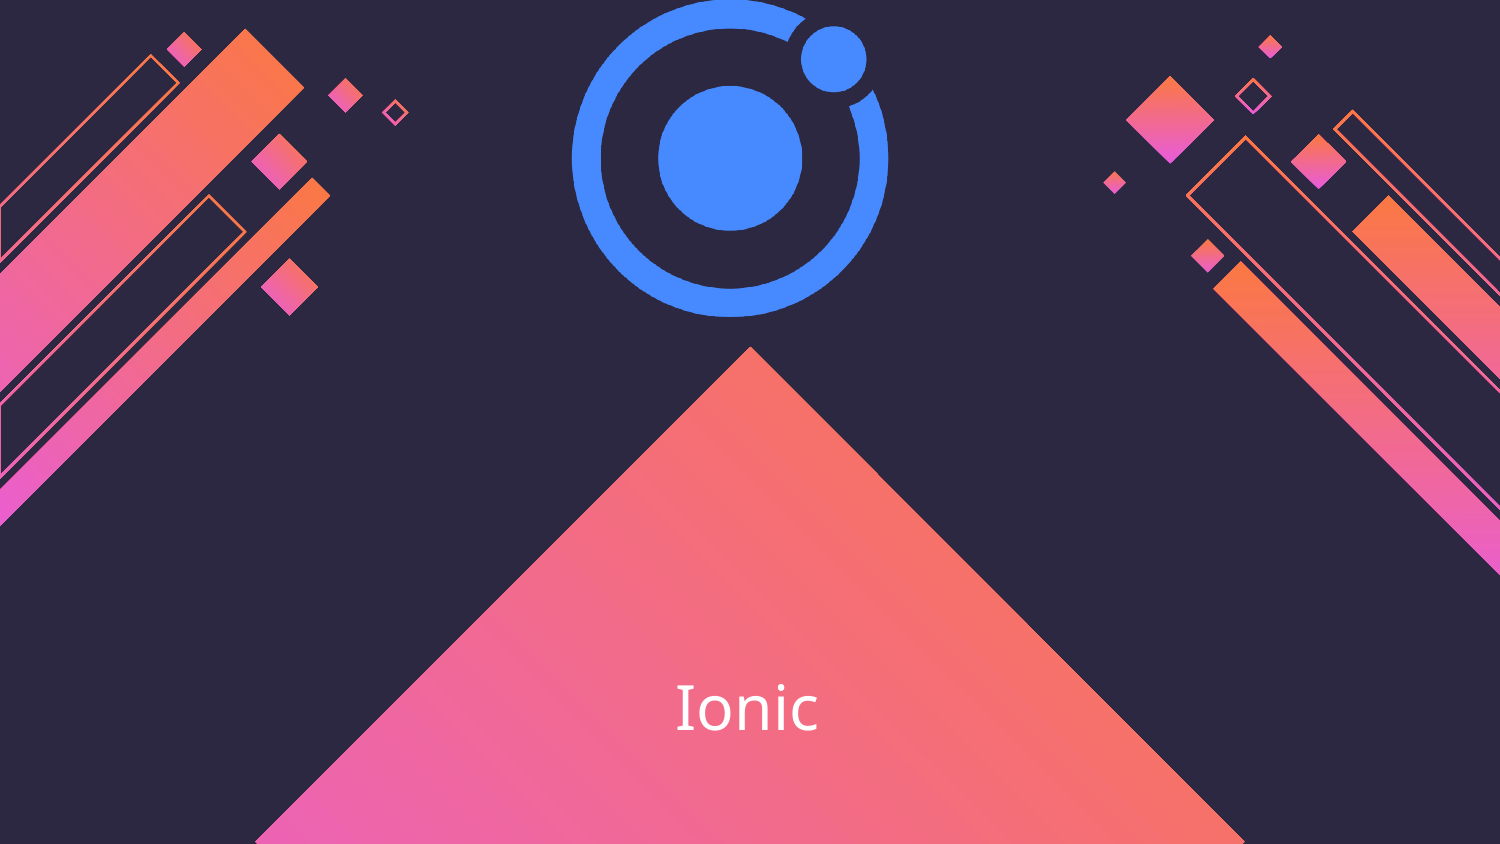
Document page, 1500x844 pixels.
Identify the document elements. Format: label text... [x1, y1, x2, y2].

title Ionic [198, 653, 1298, 763]
picture [571, 0, 924, 317]
